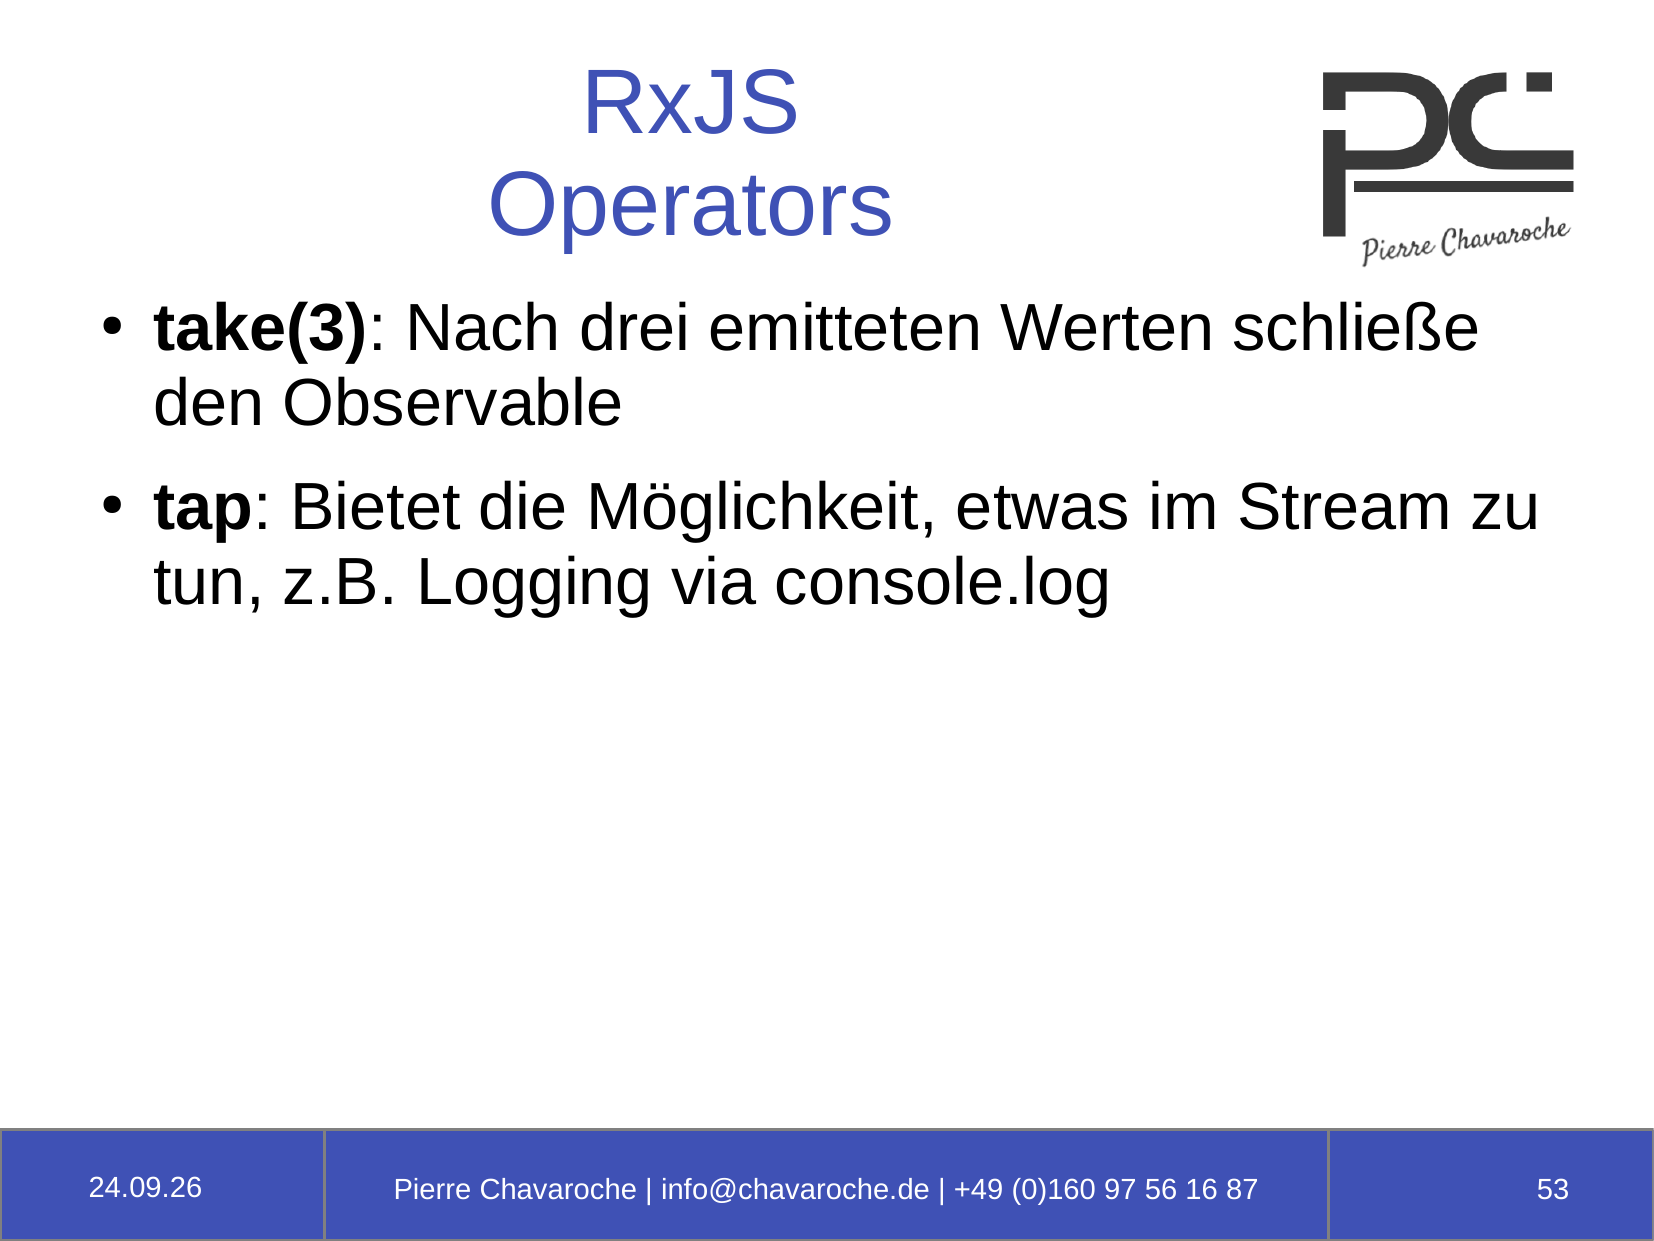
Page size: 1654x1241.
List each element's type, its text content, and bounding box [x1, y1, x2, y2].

title RxJS Operators [82, 49, 1300, 257]
list take(3): Nach drei emitteten Werten schließe den Observable tap: Bietet die Möglichkeit, etwas im Stream zu tun, z.B. Logging via console.log [82, 290, 1571, 1109]
picture [1307, 29, 1589, 311]
